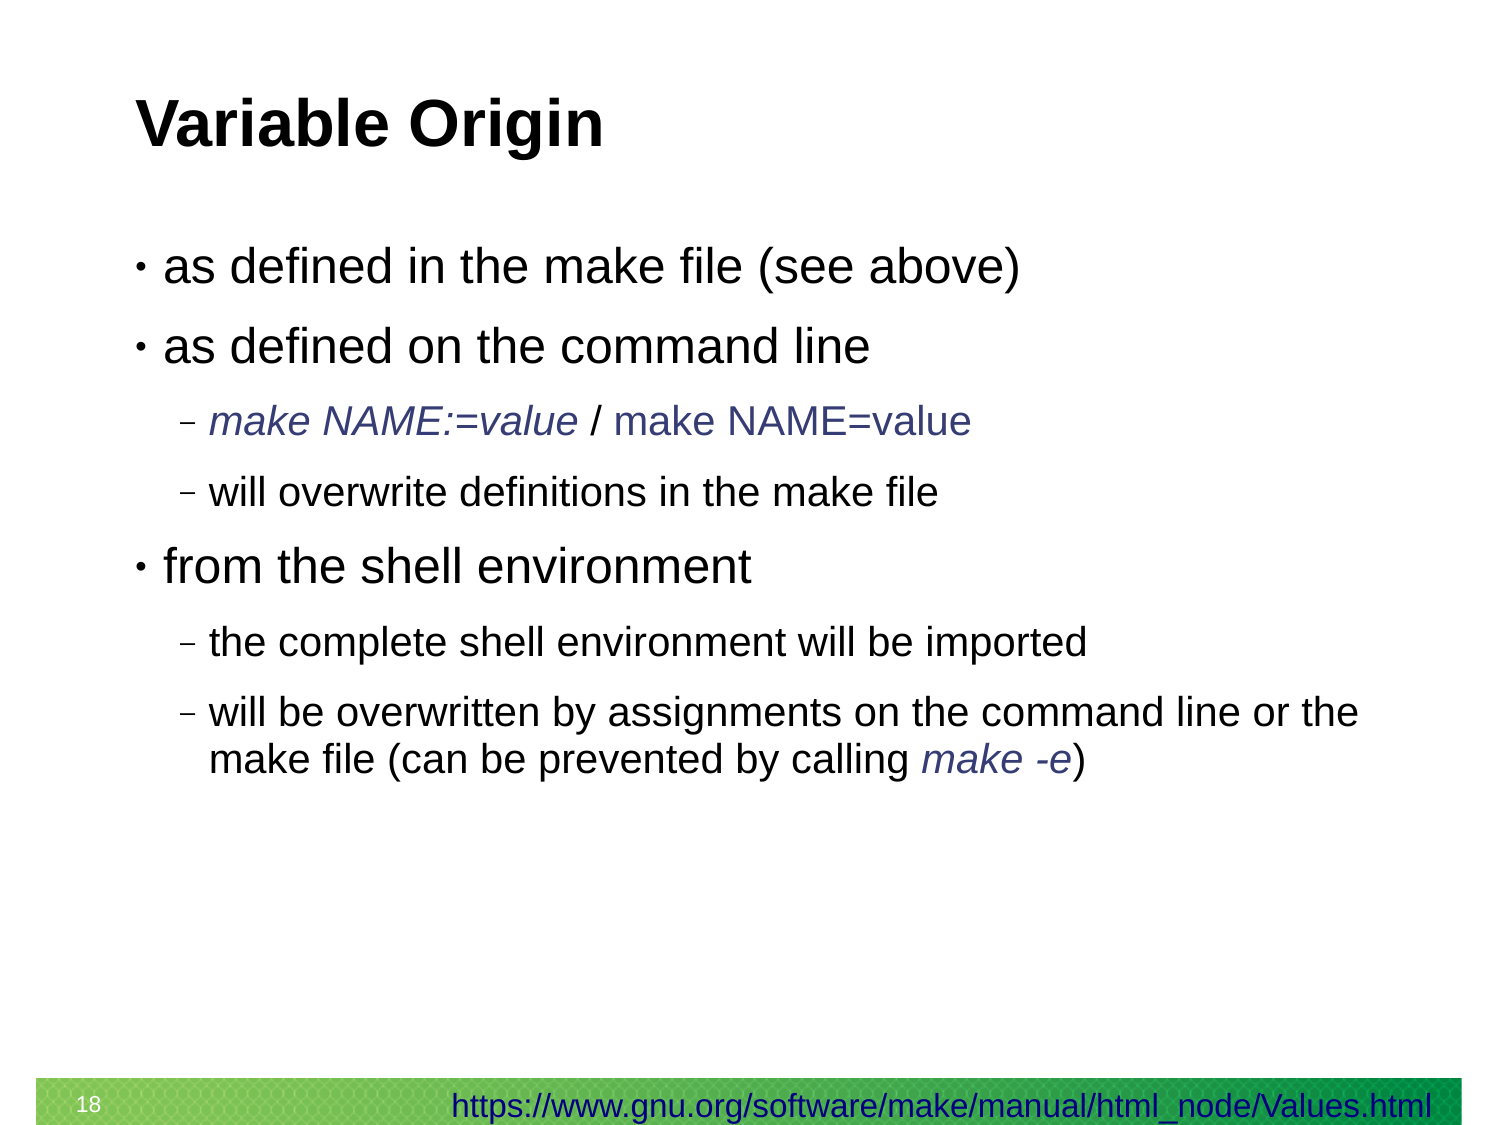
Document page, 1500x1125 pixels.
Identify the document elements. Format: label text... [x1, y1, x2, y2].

title Variable Origin [135, 41, 1372, 204]
picture [36, 1078, 1462, 1125]
list as defined in the make file (see above) as defined on the command line make NAME:=value / make NAME=value will overwrite definitions in the make file from the shell environment the complete shell environment will be imported will be overwritten by assignments on the command line or the make file (can be prevented by calling make -e) [135, 238, 1372, 982]
text_box https://www.gnu.org/software/make/manual/html_node/Values.html [436, 1080, 1456, 1125]
